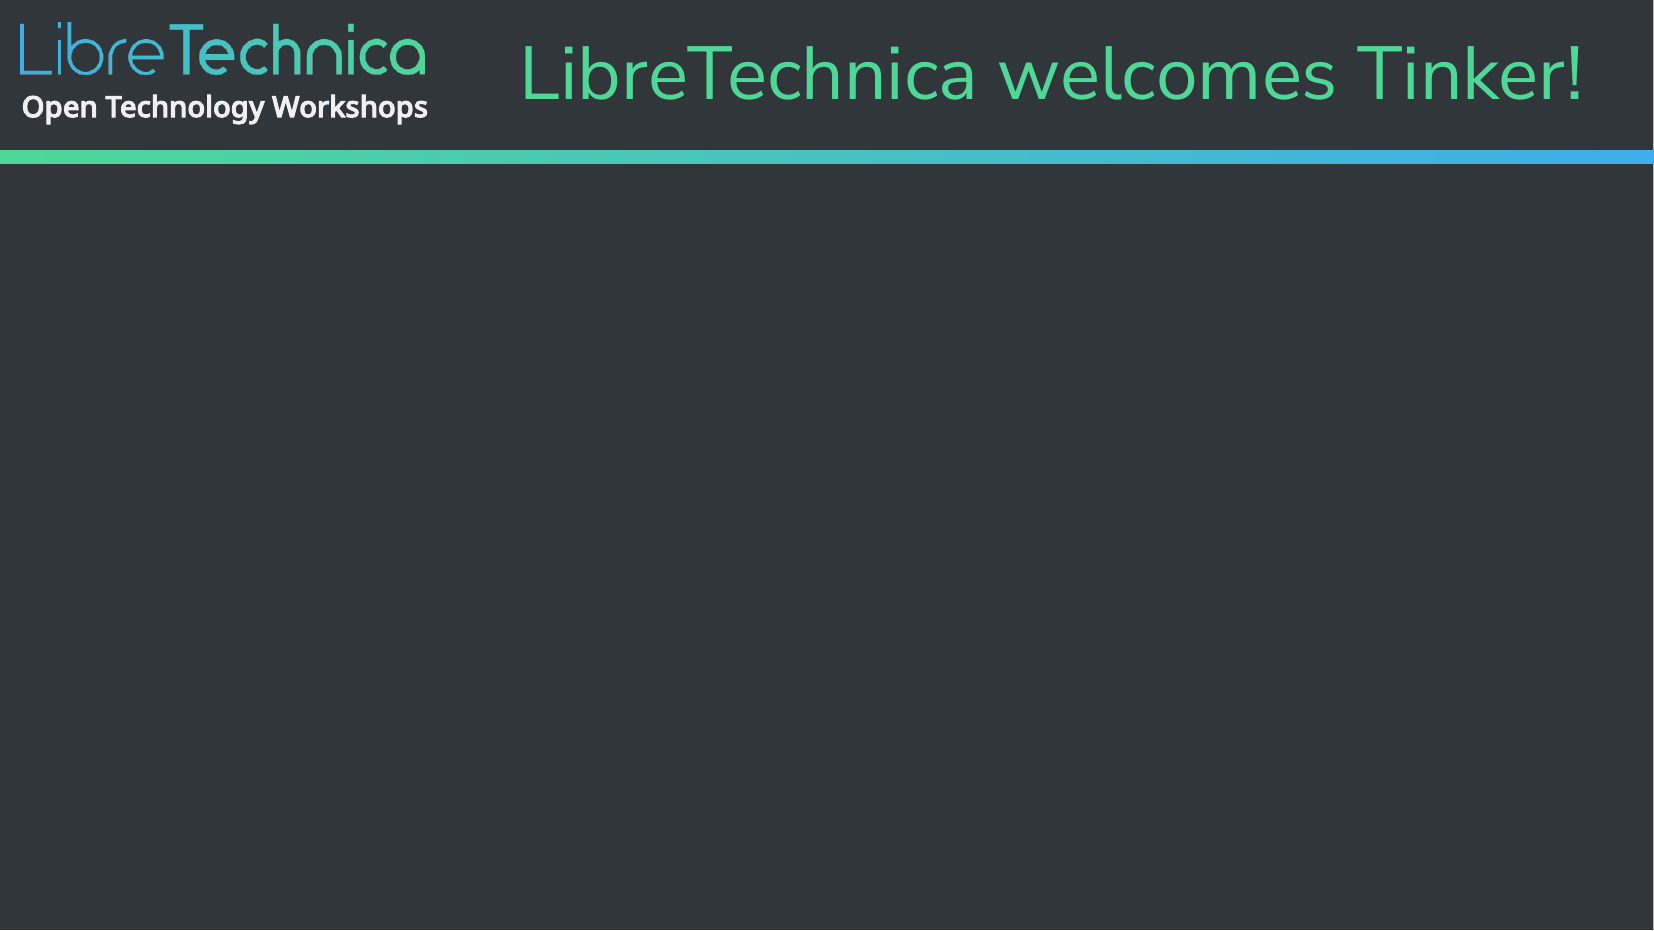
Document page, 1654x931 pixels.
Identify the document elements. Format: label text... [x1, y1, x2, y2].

text_box LibreTechnica welcomes Tinker! [450, 0, 1654, 151]
picture [20, 22, 425, 75]
title Open Technology Workshops [0, 73, 450, 134]
text_box [0, 150, 1654, 164]
